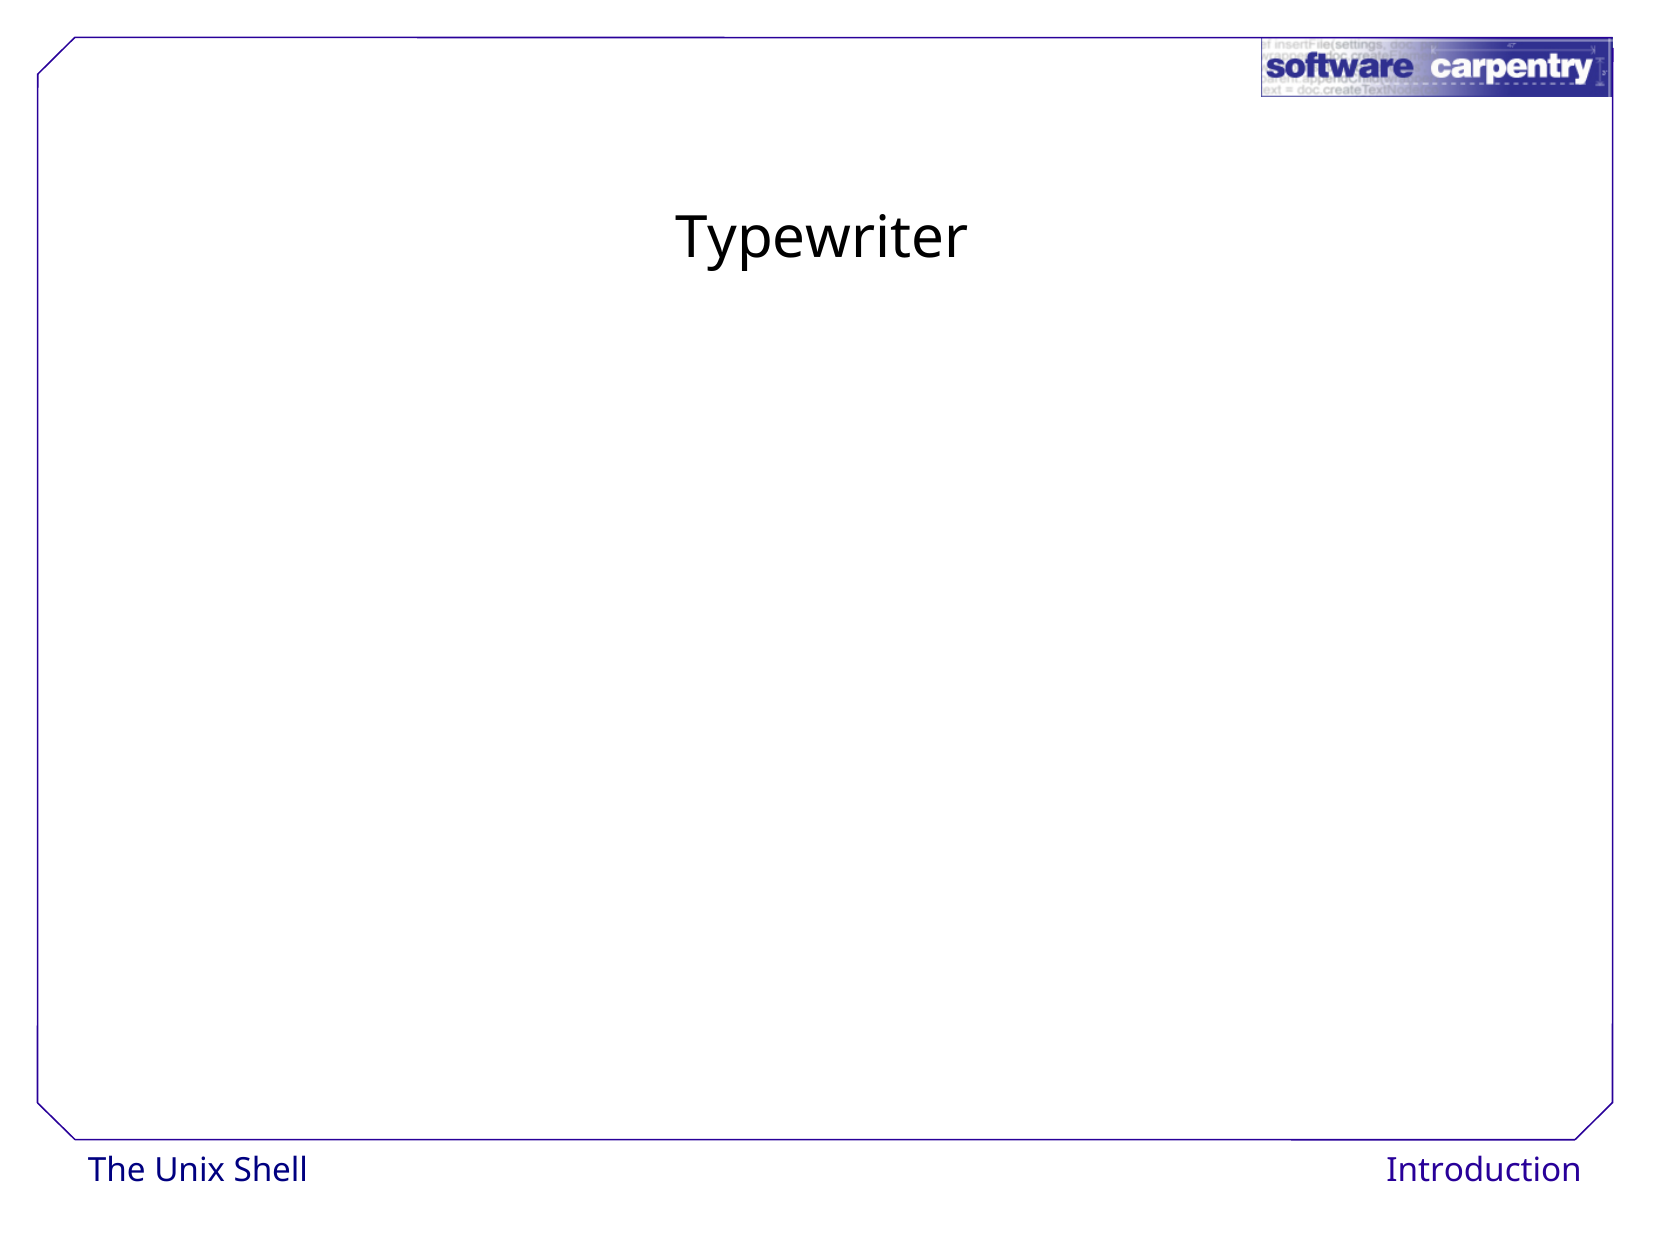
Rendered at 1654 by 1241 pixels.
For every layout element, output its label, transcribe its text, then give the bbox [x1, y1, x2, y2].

picture [1261, 39, 1613, 97]
text_box Typewriter [660, 157, 1134, 278]
